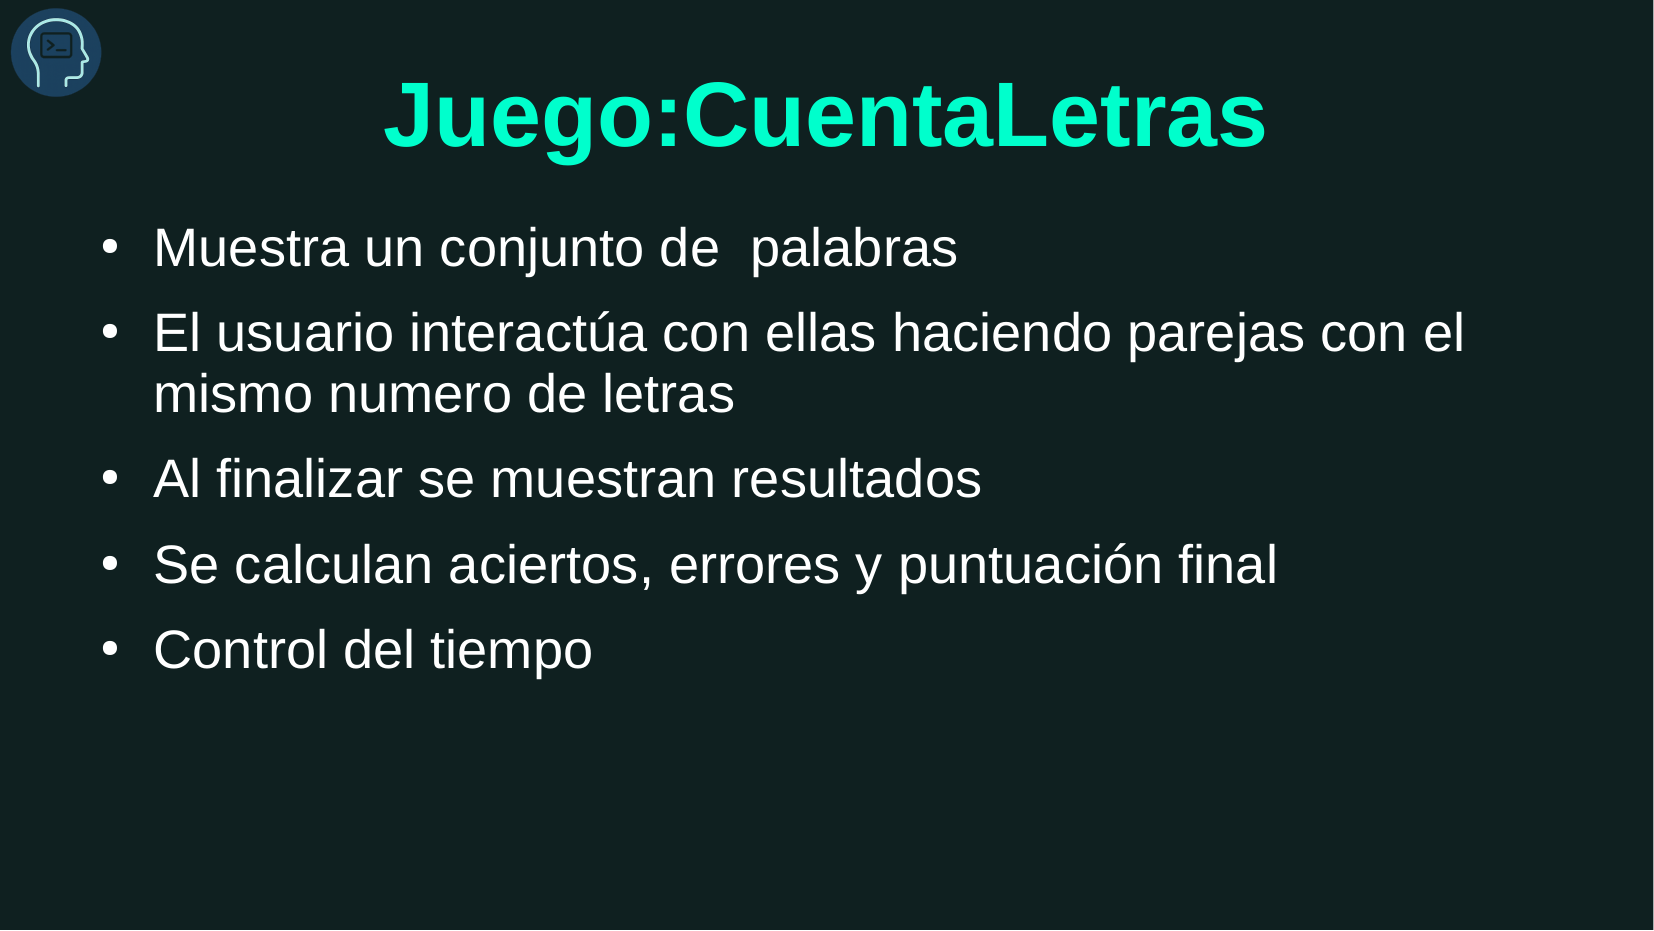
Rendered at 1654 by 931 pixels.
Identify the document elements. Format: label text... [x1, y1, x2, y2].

list Muestra un conjunto de palabras El usuario interactúa con ellas haciendo parejas con el mismo numero de letras Al finalizar se muestran resultados Se calculan aciertos, errores y puntuación final Control del tiempo [82, 217, 1571, 758]
title Juego:CuentaLetras [82, 37, 1571, 193]
picture [0, 0, 130, 130]
